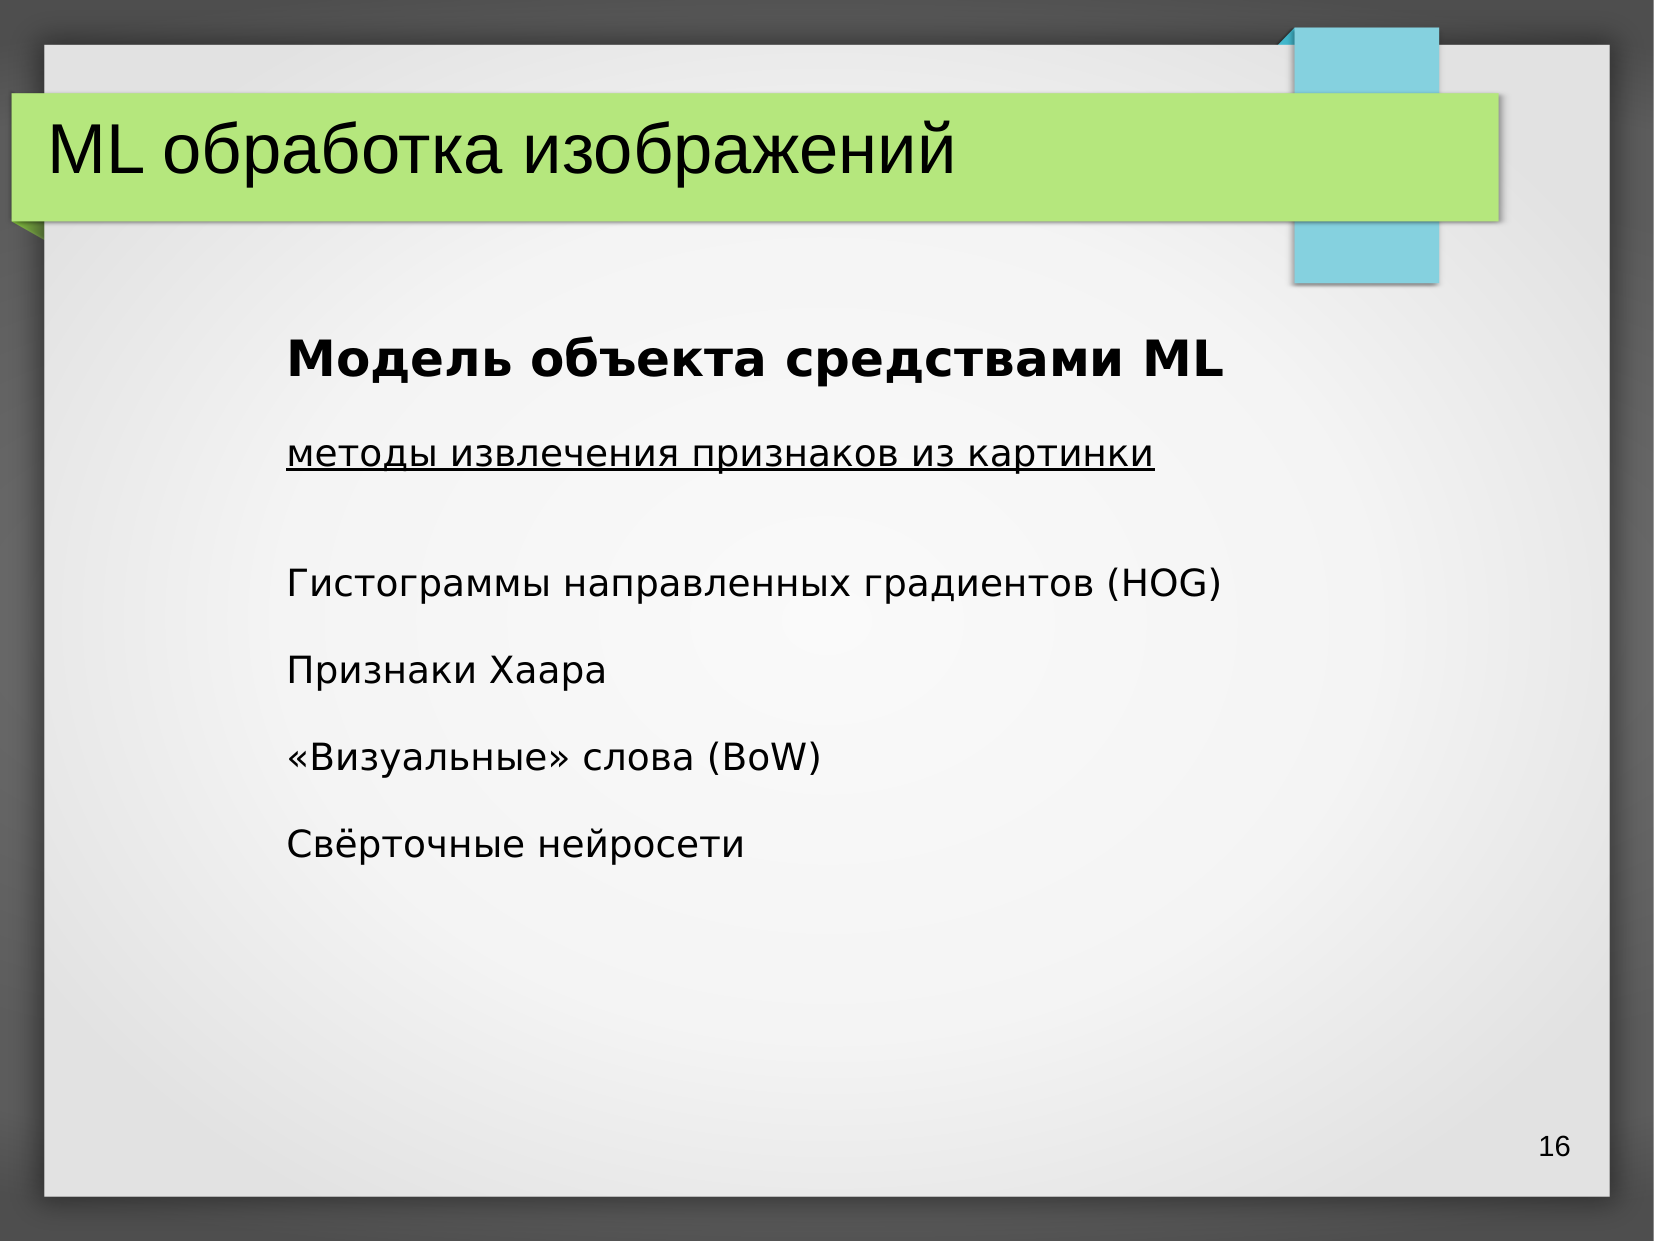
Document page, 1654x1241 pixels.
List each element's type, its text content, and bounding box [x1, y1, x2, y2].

text_box Модель объекта средствами ML методы извлечения признаков из картинки Гистограммы направленных градиентов (HOG) Признаки Хаара «Визуальные» слова (BoW) Свёрточные нейросети [271, 322, 1371, 1005]
title ML обработка изображений [47, 109, 1501, 189]
picture [0, 0, 1654, 1241]
